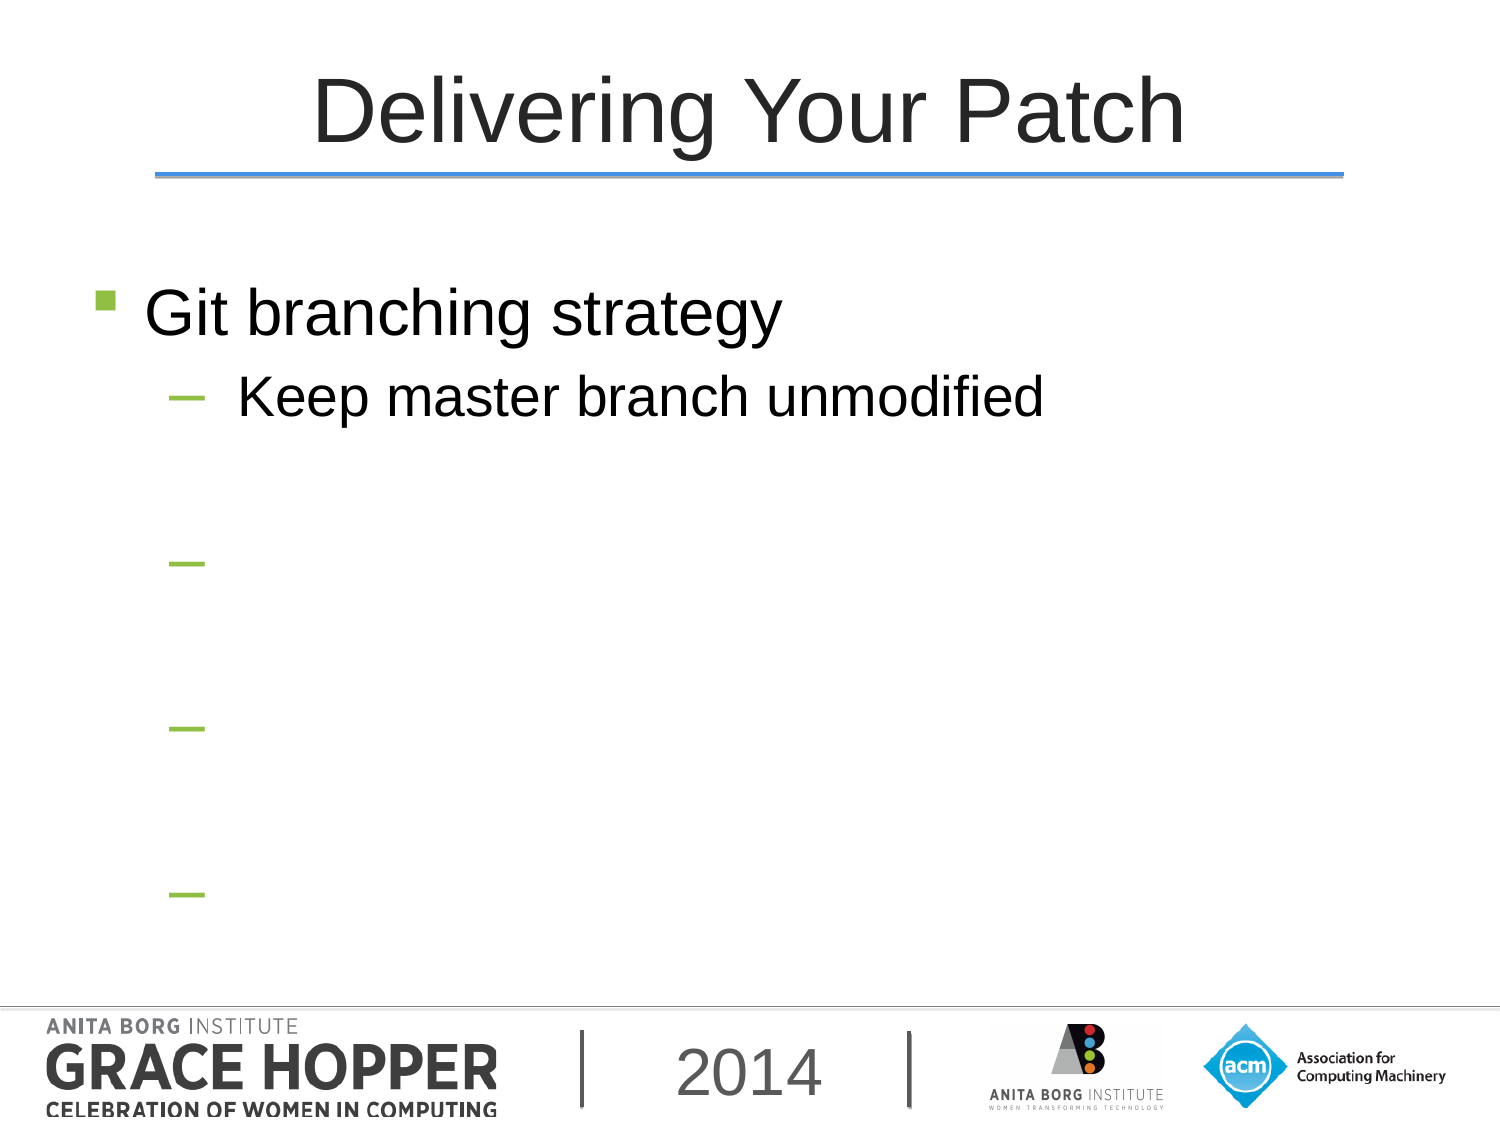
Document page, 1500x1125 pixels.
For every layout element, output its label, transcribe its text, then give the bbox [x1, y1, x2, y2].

picture [989, 1024, 1163, 1110]
list Git branching strategy Keep master branch unmodified Create a working branch Use a throwaway branch to squash commits If this method doesn’t work for you, try another [75, 262, 1425, 1005]
title Delivering Your Patch [75, 19, 1425, 191]
